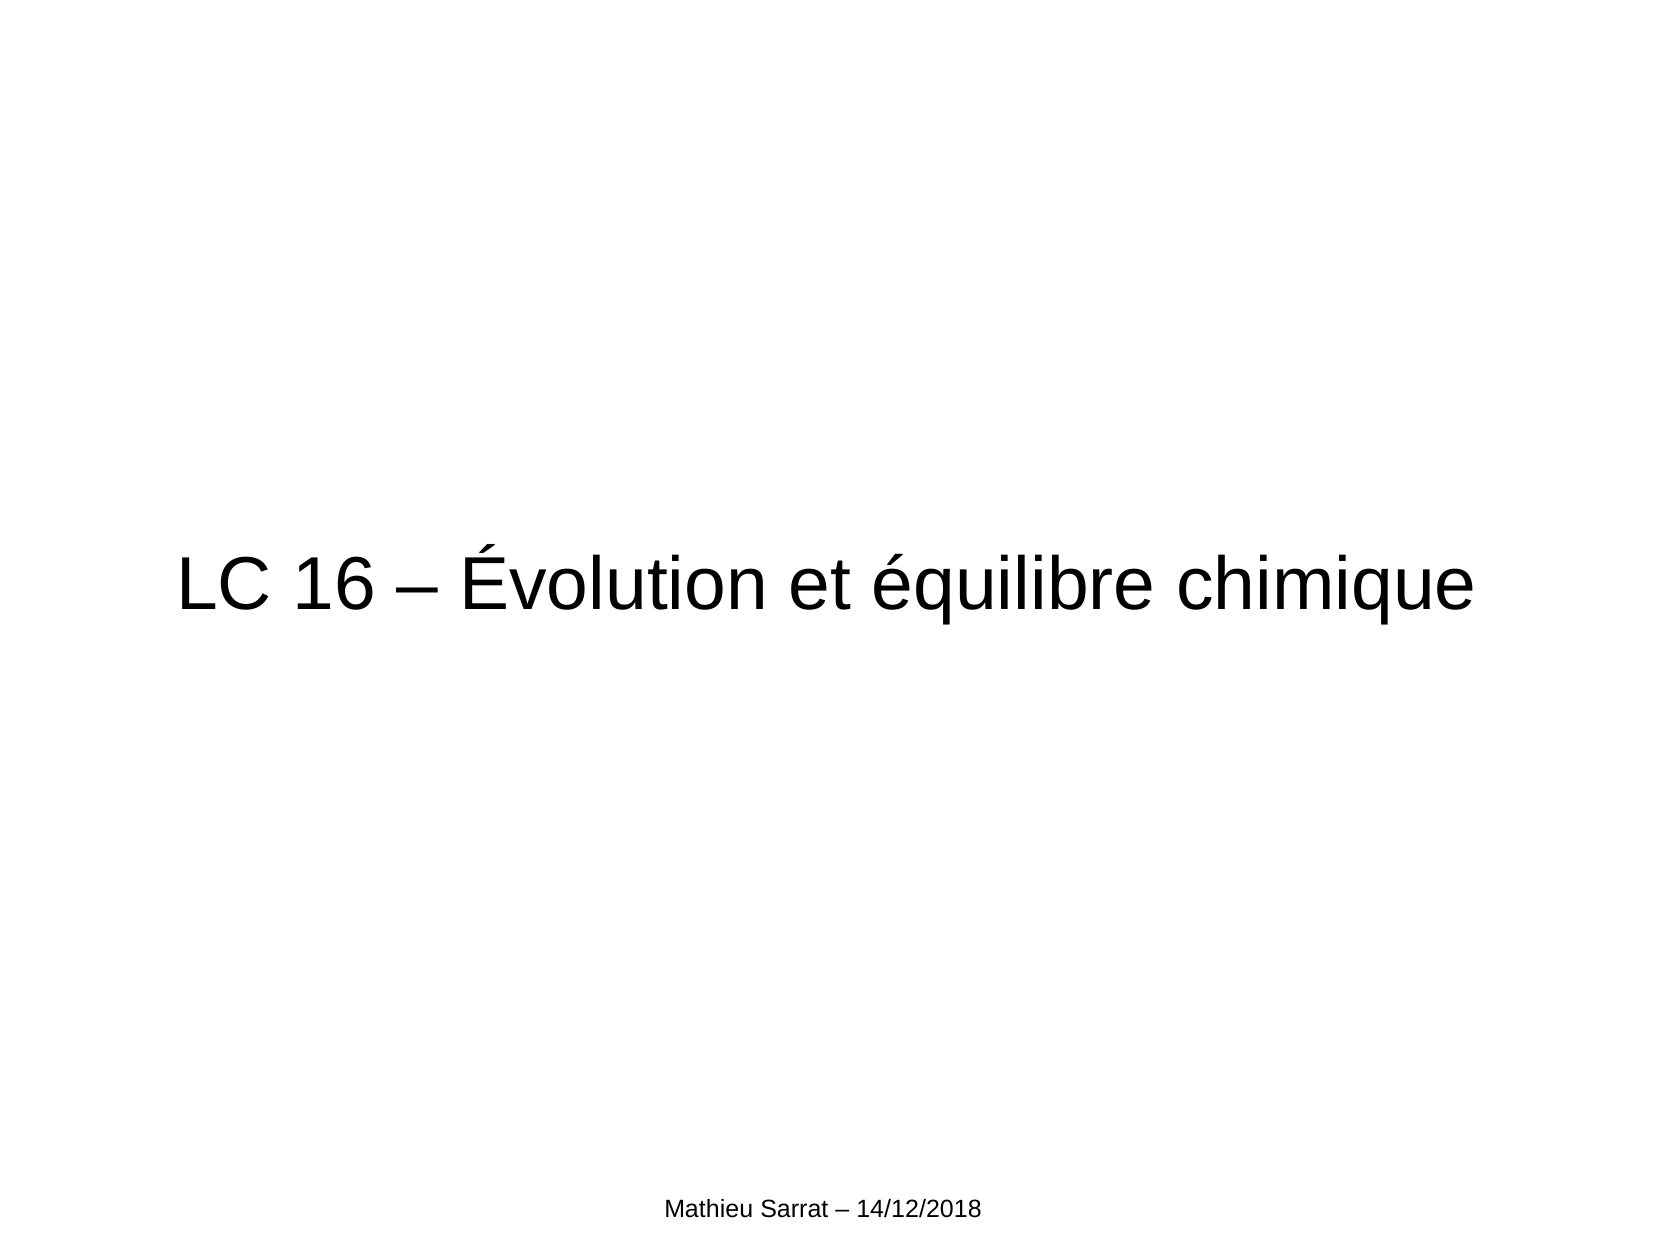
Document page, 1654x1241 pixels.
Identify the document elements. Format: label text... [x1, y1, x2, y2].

text_box Mathieu Sarrat – 14/12/2018 [649, 1187, 1004, 1235]
title LC 16 – Évolution et équilibre chimique [82, 480, 1571, 688]
